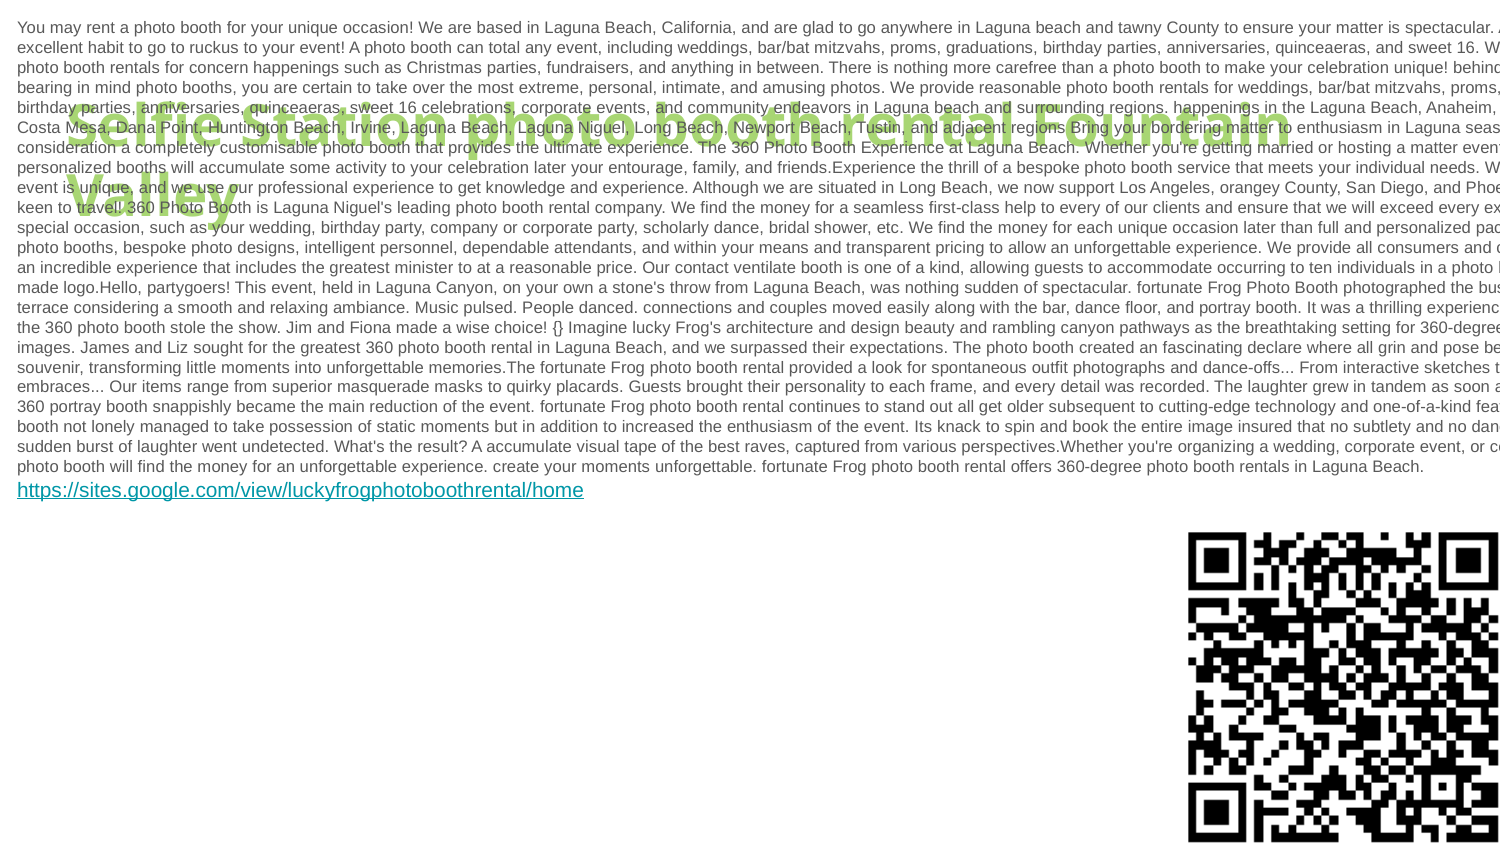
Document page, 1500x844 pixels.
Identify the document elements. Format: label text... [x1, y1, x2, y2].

text_box You may rent a photo booth for your unique occasion! We are based in Laguna Beach, California, and are glad to go anywhere in Laguna beach and tawny County to ensure your matter is spectacular. A photo booth is an excellent habit to go to ruckus to your event! A photo booth can total any event, including weddings, bar/bat mitzvahs, proms, graduations, birthday parties, anniversaries, quinceaeras, and sweet 16. We next provide photo booth rentals for concern happenings such as Christmas parties, fundraisers, and anything in between. There is nothing more carefree than a photo booth to make your celebration unique! behind our experience bearing in mind photo booths, you are certain to take over the most extreme, personal, intimate, and amusing photos. We provide reasonable photo booth rentals for weddings, bar/bat mitzvahs, proms, graduations, birthday parties, anniversaries, quinceaeras, sweet 16 celebrations, corporate events, and community endeavors in Laguna beach and surrounding regions. happenings in the Laguna Beach, Anaheim, Corona Del Mar, Costa Mesa, Dana Point, Huntington Beach, Irvine, Laguna Beach, Laguna Niguel, Long Beach, Newport Beach, Tustin, and adjacent regions Bring your bordering matter to enthusiasm in Laguna seashore taking into consideration a completely customisable photo booth that provides the ultimate experience. The 360 Photo Booth Experience at Laguna Beach. Whether you're getting married or hosting a matter event or party, our personalized booths will accumulate some activity to your celebration later your entourage, family, and friends.Experience the thrill of a bespoke photo booth service that meets your individual needs. We allow that all event is unique, and we use our professional experience to get knowledge and experience. Although we are situated in Long Beach, we now support Los Angeles, orangey County, San Diego, and Phoenix, and we are keen to travel! 360 Photo Booth is Laguna Niguel's leading photo booth rental company. We find the money for a seamless first-class help to every of our clients and ensure that we will exceed every expectations for any special occasion, such as your wedding, birthday party, company or corporate party, scholarly dance, bridal shower, etc. We find the money for each unique occasion later than full and personalized packages, high-quality photo booths, bespoke photo designs, intelligent personnel, dependable attendants, and within your means and transparent pricing to allow an unforgettable experience. We provide all consumers and clients in imitation of an incredible experience that includes the greatest minister to at a reasonable price. Our contact ventilate booth is one of a kind, allowing guests to accommodate occurring to ten individuals in a photo later a specifically made logo.Hello, partygoers! This event, held in Laguna Canyon, on your own a stone's throw from Laguna Beach, was nothing sudden of spectacular. fortunate Frog Photo Booth photographed the business on a rooftop terrace considering a smooth and relaxing ambiance. Music pulsed. People danced. connections and couples moved easily along with the bar, dance floor, and portray booth. It was a thrilling experience every around, but the 360 photo booth stole the show. Jim and Fiona made a wise choice! {} Imagine lucky Frog's architecture and design beauty and rambling canyon pathways as the breathtaking setting for 360-degree photo booth images. James and Liz sought for the greatest 360 photo booth rental in Laguna Beach, and we surpassed their expectations. The photo booth created an fascinating declare where all grin and pose became a treasured souvenir, transforming little moments into unforgettable memories.The fortunate Frog photo booth rental provided a look for spontaneous outfit photographs and dance-offs... From interactive sketches to in flames embraces... Our items range from superior masquerade masks to quirky placards. Guests brought their personality to each frame, and every detail was recorded. The laughter grew in tandem as soon as the prints. The 360 portray booth snappishly became the main reduction of the event. fortunate Frog photo booth rental continues to stand out all get older subsequent to cutting-edge technology and one-of-a-kind features.The 360 photo booth not lonely managed to take possession of static moments but in addition to increased the enthusiasm of the event. Its knack to spin and book the entire image insured that no subtlety and no dance move, and no sudden burst of laughter went undetected. What's the result? A accumulate visual tape of the best raves, captured from various perspectives.Whether you're organizing a wedding, corporate event, or celebration, our 360 photo booth will find the money for an unforgettable experience. create your moments unforgettable. fortunate Frog photo booth rental offers 360-degree photo booth rentals in Laguna Beach. https://sites.google.com/view/luckyfrogphotoboothrental/home [2, 2, 1500, 844]
picture [1187, 531, 1500, 844]
